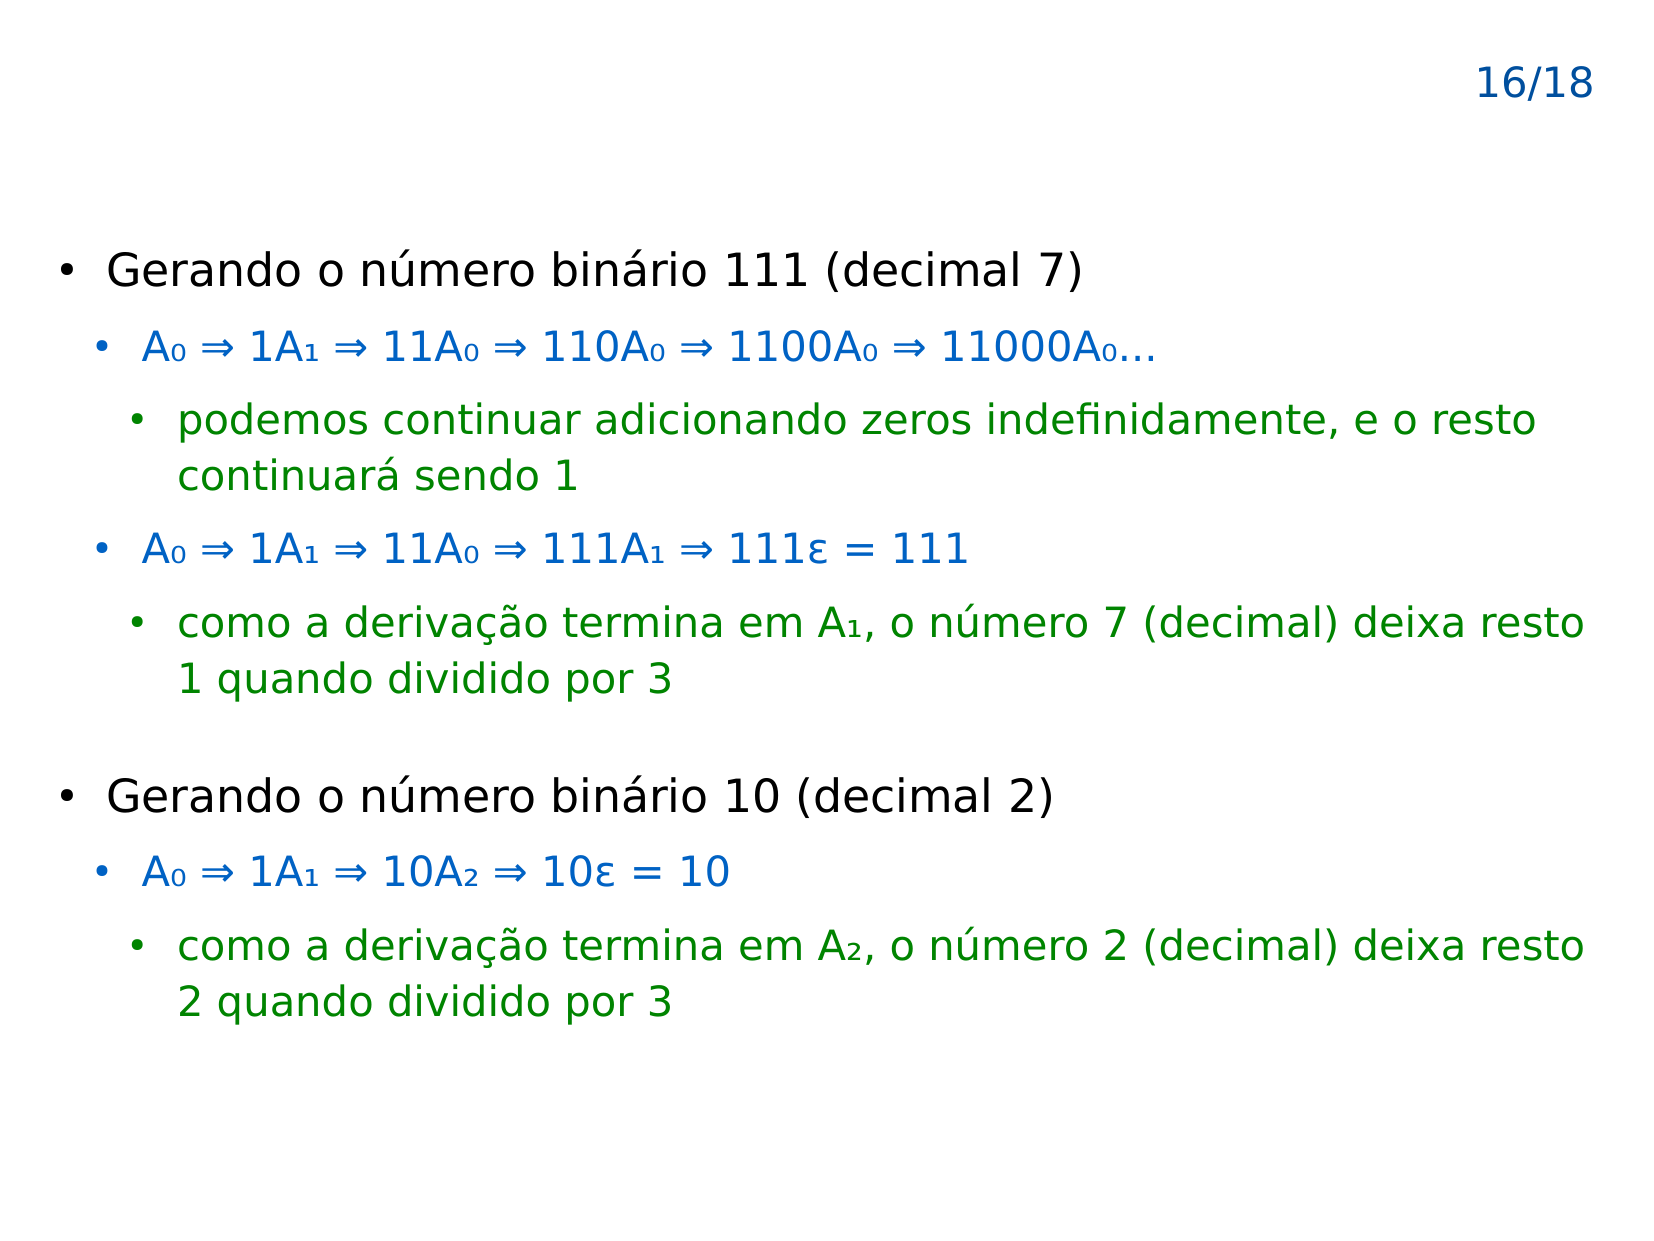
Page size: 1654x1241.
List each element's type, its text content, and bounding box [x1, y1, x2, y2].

list Gerando o número binário 111 (decimal 7) A₀ ⇒ 1A₁ ⇒ 11A₀ ⇒ 110A₀ ⇒ 1100A₀ ⇒ 11000A₀... podemos continuar adicionando zeros indefinidamente, e o resto continuará sendo 1 A₀ ⇒ 1A₁ ⇒ 11A₀ ⇒ 111A₁ ⇒ 111ε = 111 como a derivação termina em A₁, o número 7 (decimal) deixa resto 1 quando dividido por 3 Gerando o número binário 10 (decimal 2) A₀ ⇒ 1A₁ ⇒ 10A₂ ⇒ 10ε = 10 como a derivação termina em A₂, o número 2 (decimal) deixa resto 2 quando dividido por 3 [59, 236, 1595, 1211]
